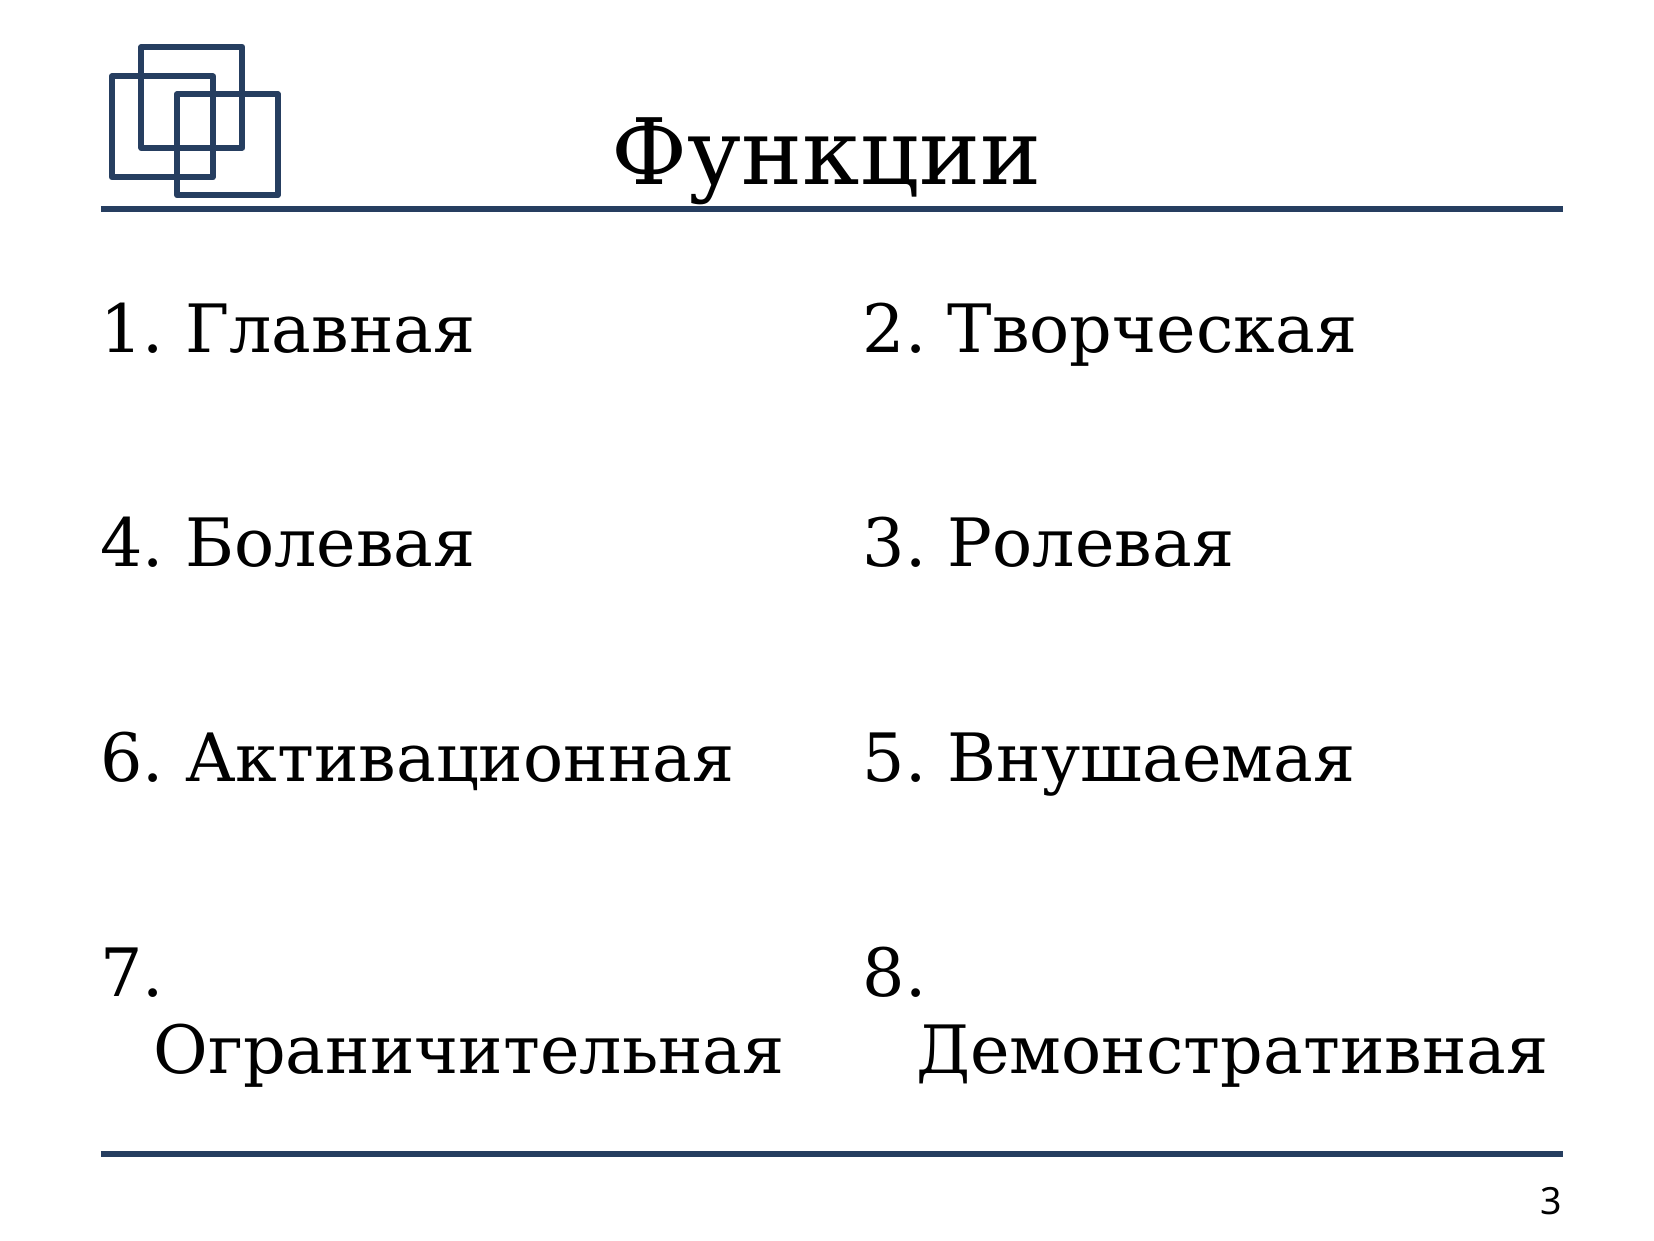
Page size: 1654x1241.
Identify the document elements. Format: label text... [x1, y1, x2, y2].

list 1. Главная 4. Болевая 6. Активационная 7. Ограничительная [82, 290, 809, 1094]
title Функции [82, 49, 1571, 257]
list 2. Творческая 3. Ролевая 5. Внушаемая 8. Демонстративная [845, 290, 1572, 1094]
